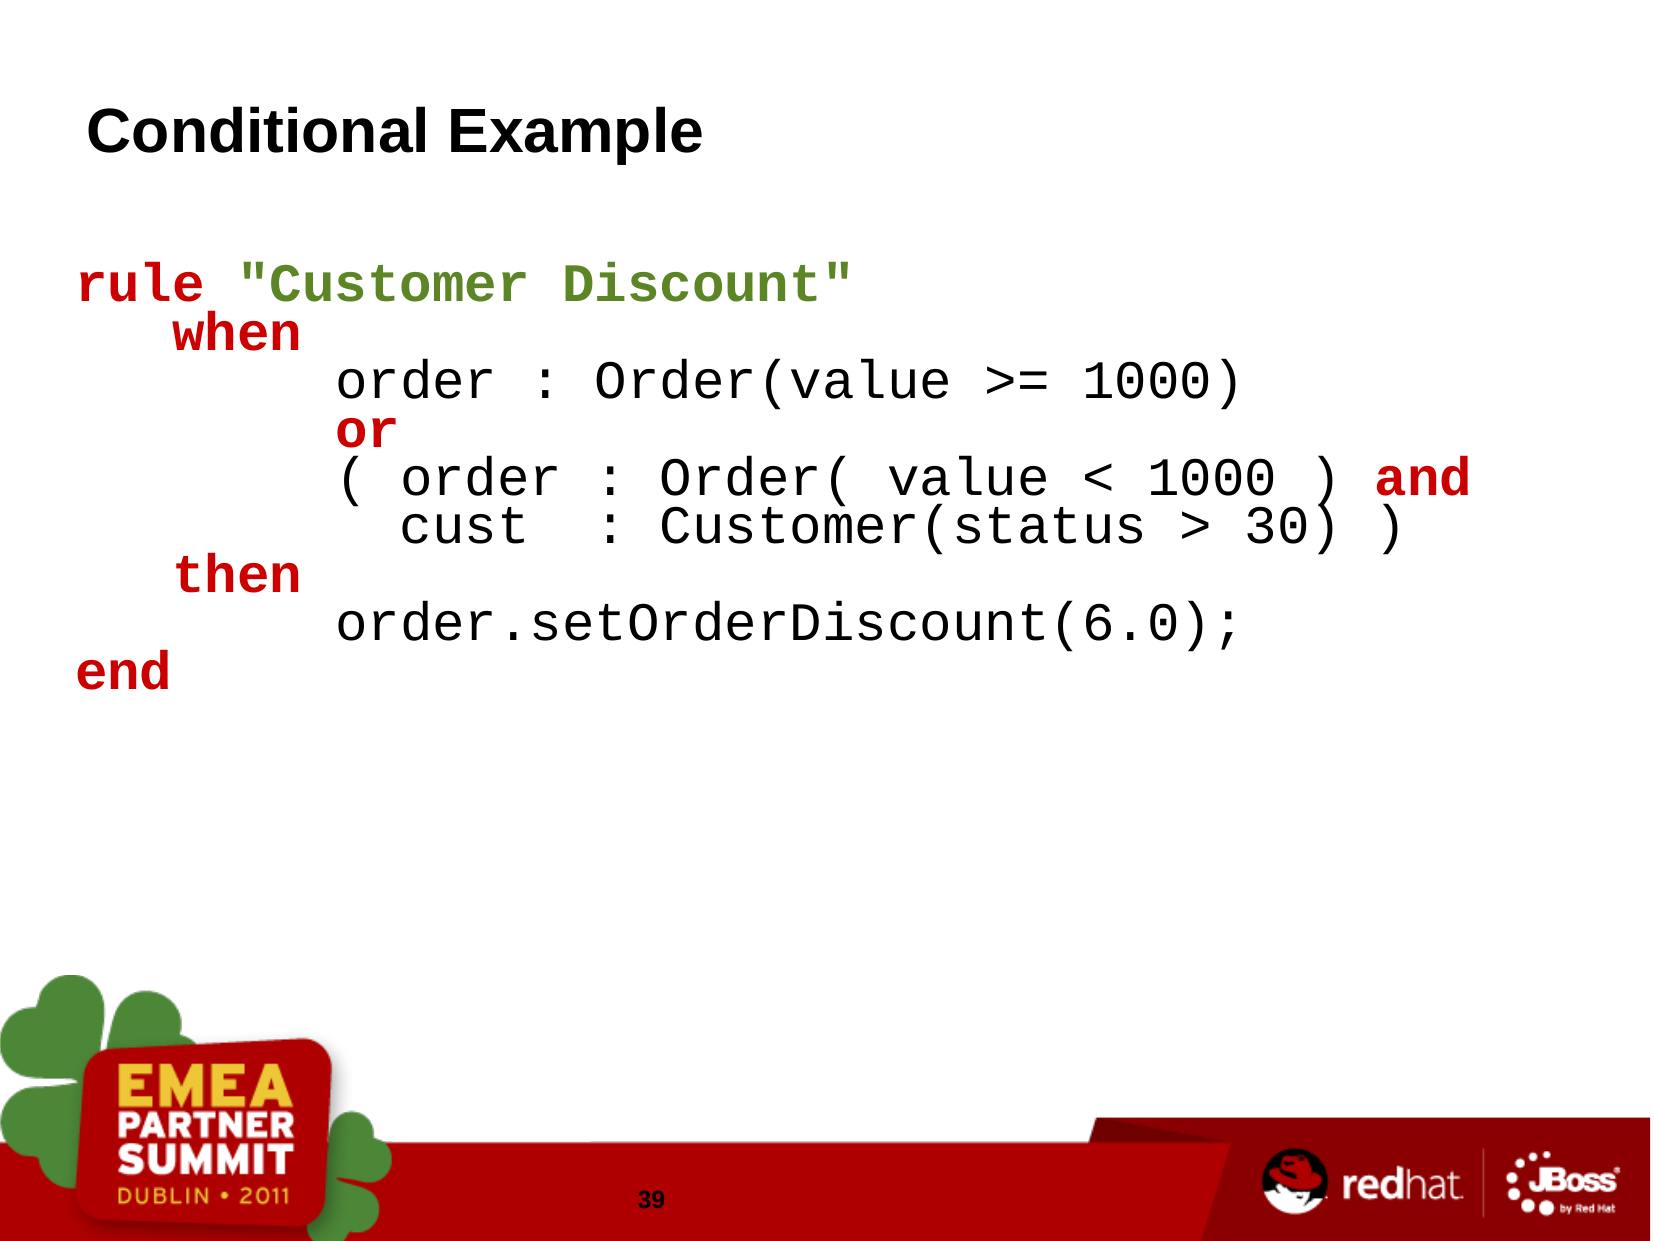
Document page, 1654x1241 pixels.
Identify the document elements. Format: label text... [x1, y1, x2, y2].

title Conditional Example [86, 37, 1576, 226]
picture [0, 975, 1651, 1241]
list rule "Customer Discount" when order : Order(value >= 1000) or ( order : Order( value < 1000 ) and cust : Customer(status > 30) ) then order.setOrderDiscount(6.0); end [75, 256, 1564, 1051]
